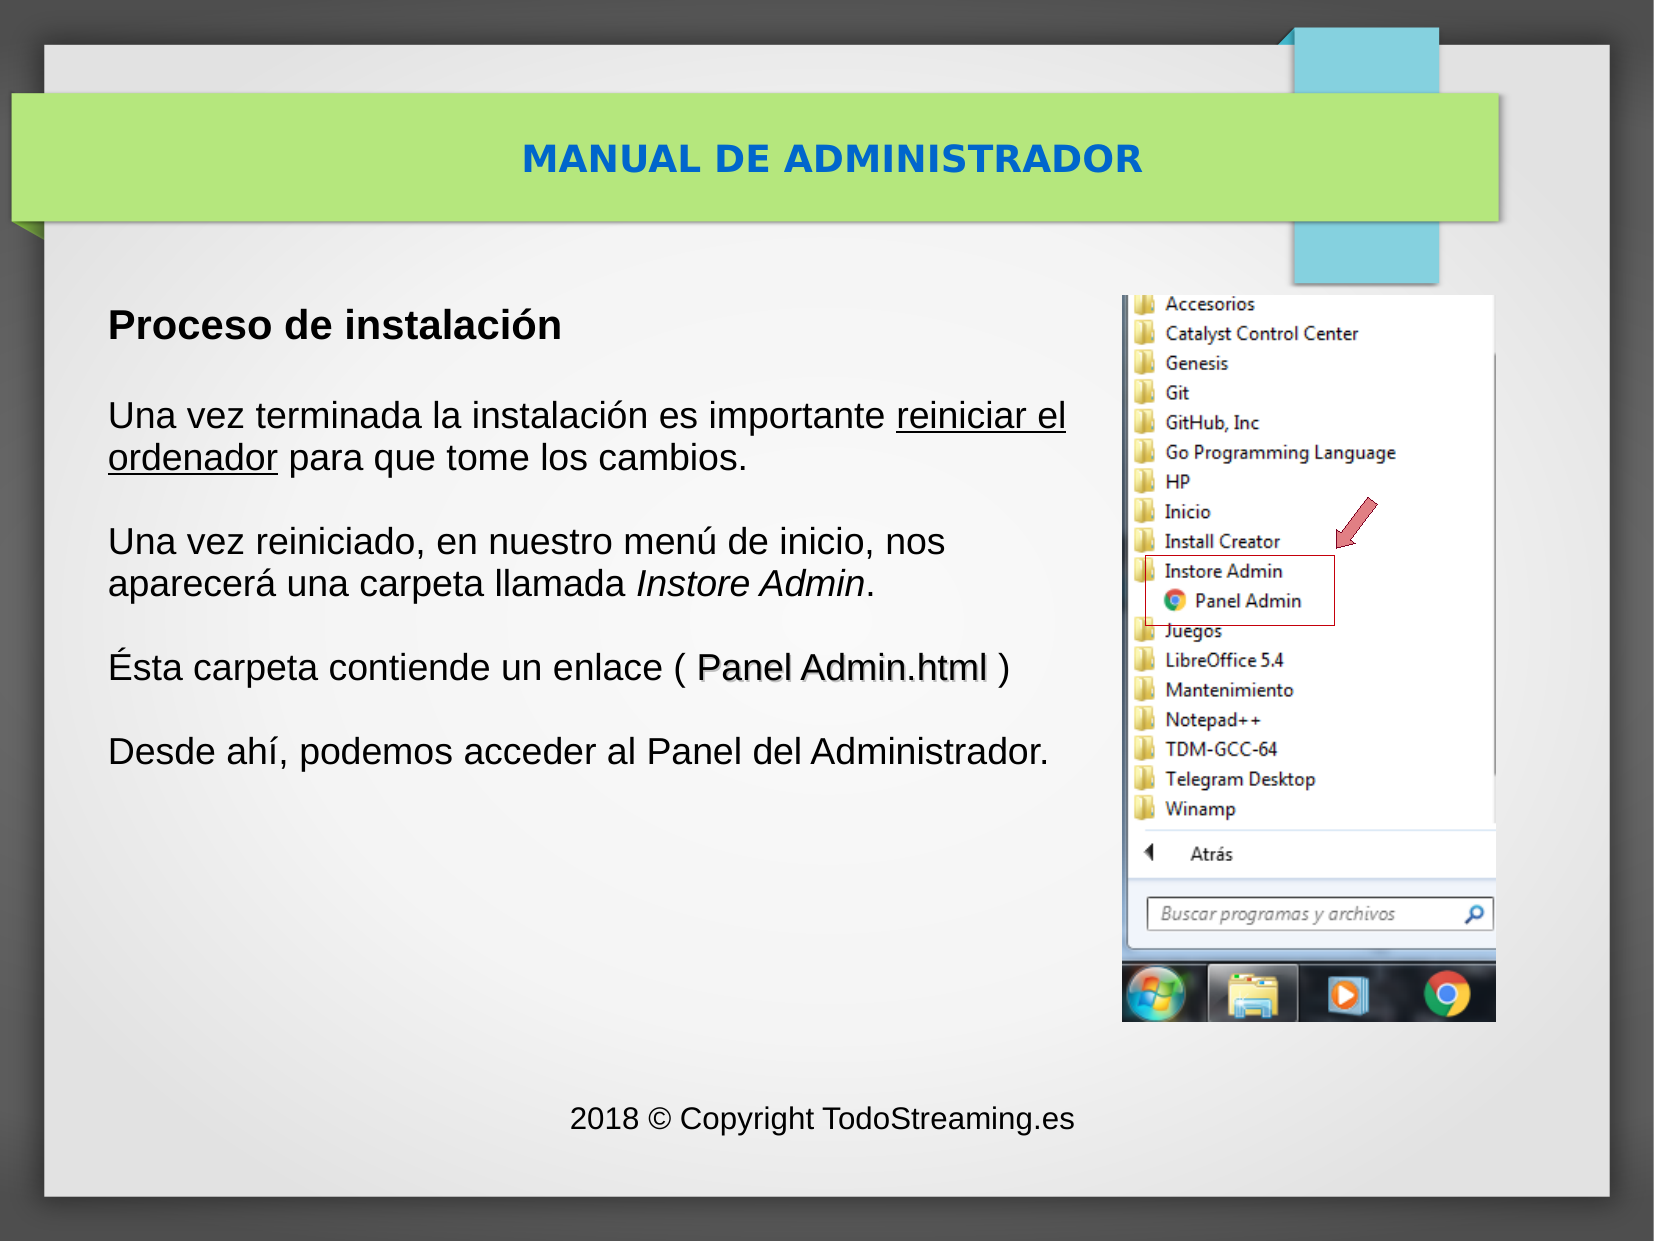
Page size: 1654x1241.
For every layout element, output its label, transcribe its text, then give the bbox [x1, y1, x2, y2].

picture [0, 0, 1654, 1241]
subtitle Proceso de instalación Una vez terminada la instalación es importante reiniciar el ordenador para que tome los cambios. Una vez reiniciado, en nuestro menú de inicio, nos aparecerá una carpeta llamada Instore Admin. Ésta carpeta contiende un enlace ( Panel Admin.html ) Desde ahí, podemos acceder al Panel del Administrador. [107, 301, 1082, 815]
title MANUAL DE ADMINISTRADOR [472, 118, 1193, 201]
text_box [1145, 555, 1335, 626]
text_box [1336, 497, 1378, 549]
text_box 2018 © Copyright TodoStreaming.es [555, 1094, 1099, 1146]
